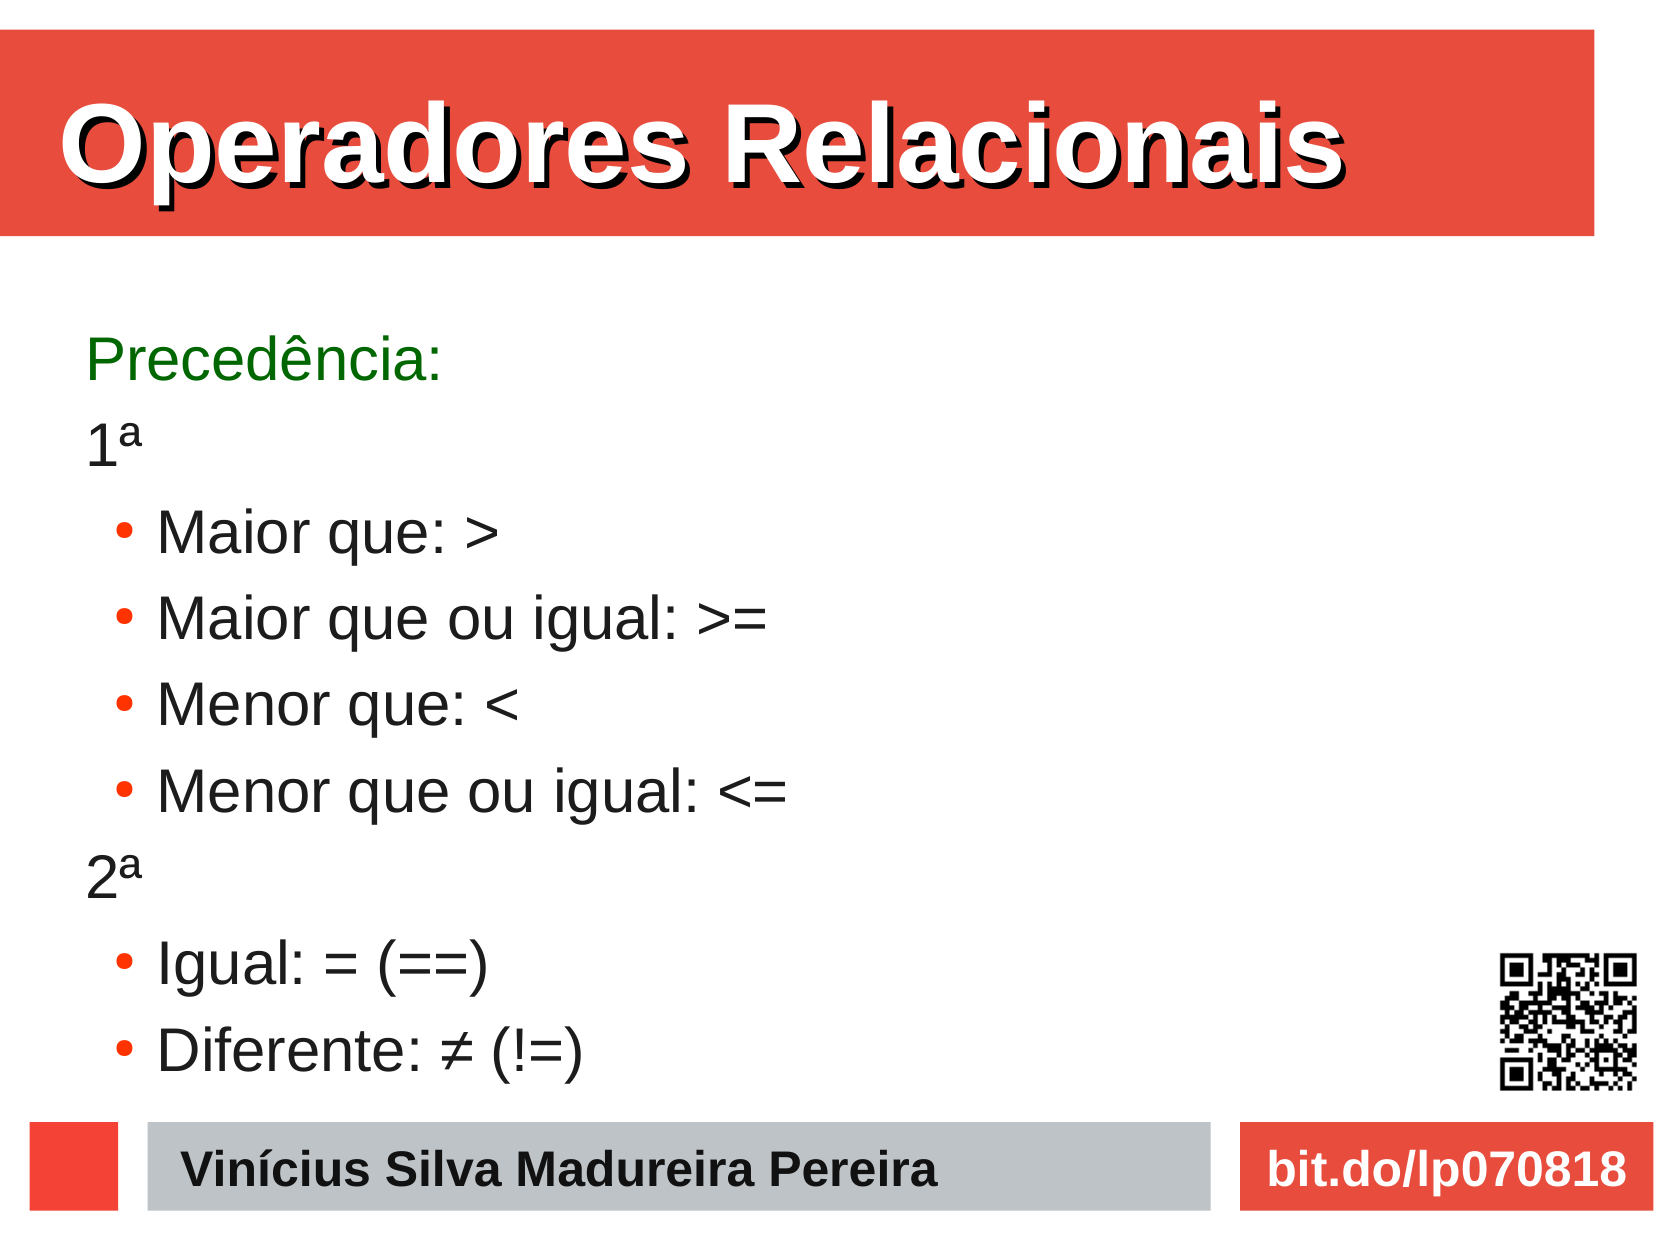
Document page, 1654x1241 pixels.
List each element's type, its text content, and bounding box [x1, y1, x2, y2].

text_box bit.do/lp070818 [1228, 1133, 1654, 1205]
picture [1491, 944, 1648, 1102]
text_box Vinícius Silva Madureira Pereira [165, 1133, 1170, 1205]
title Operadores Relacionais [59, 59, 1595, 207]
list Precedência: 1ª Maior que: > Maior que ou igual: >= Menor que: < Menor que ou igual: <= 2ª Igual: = (==) Diferente: ≠ (!=) [59, 324, 1565, 1093]
